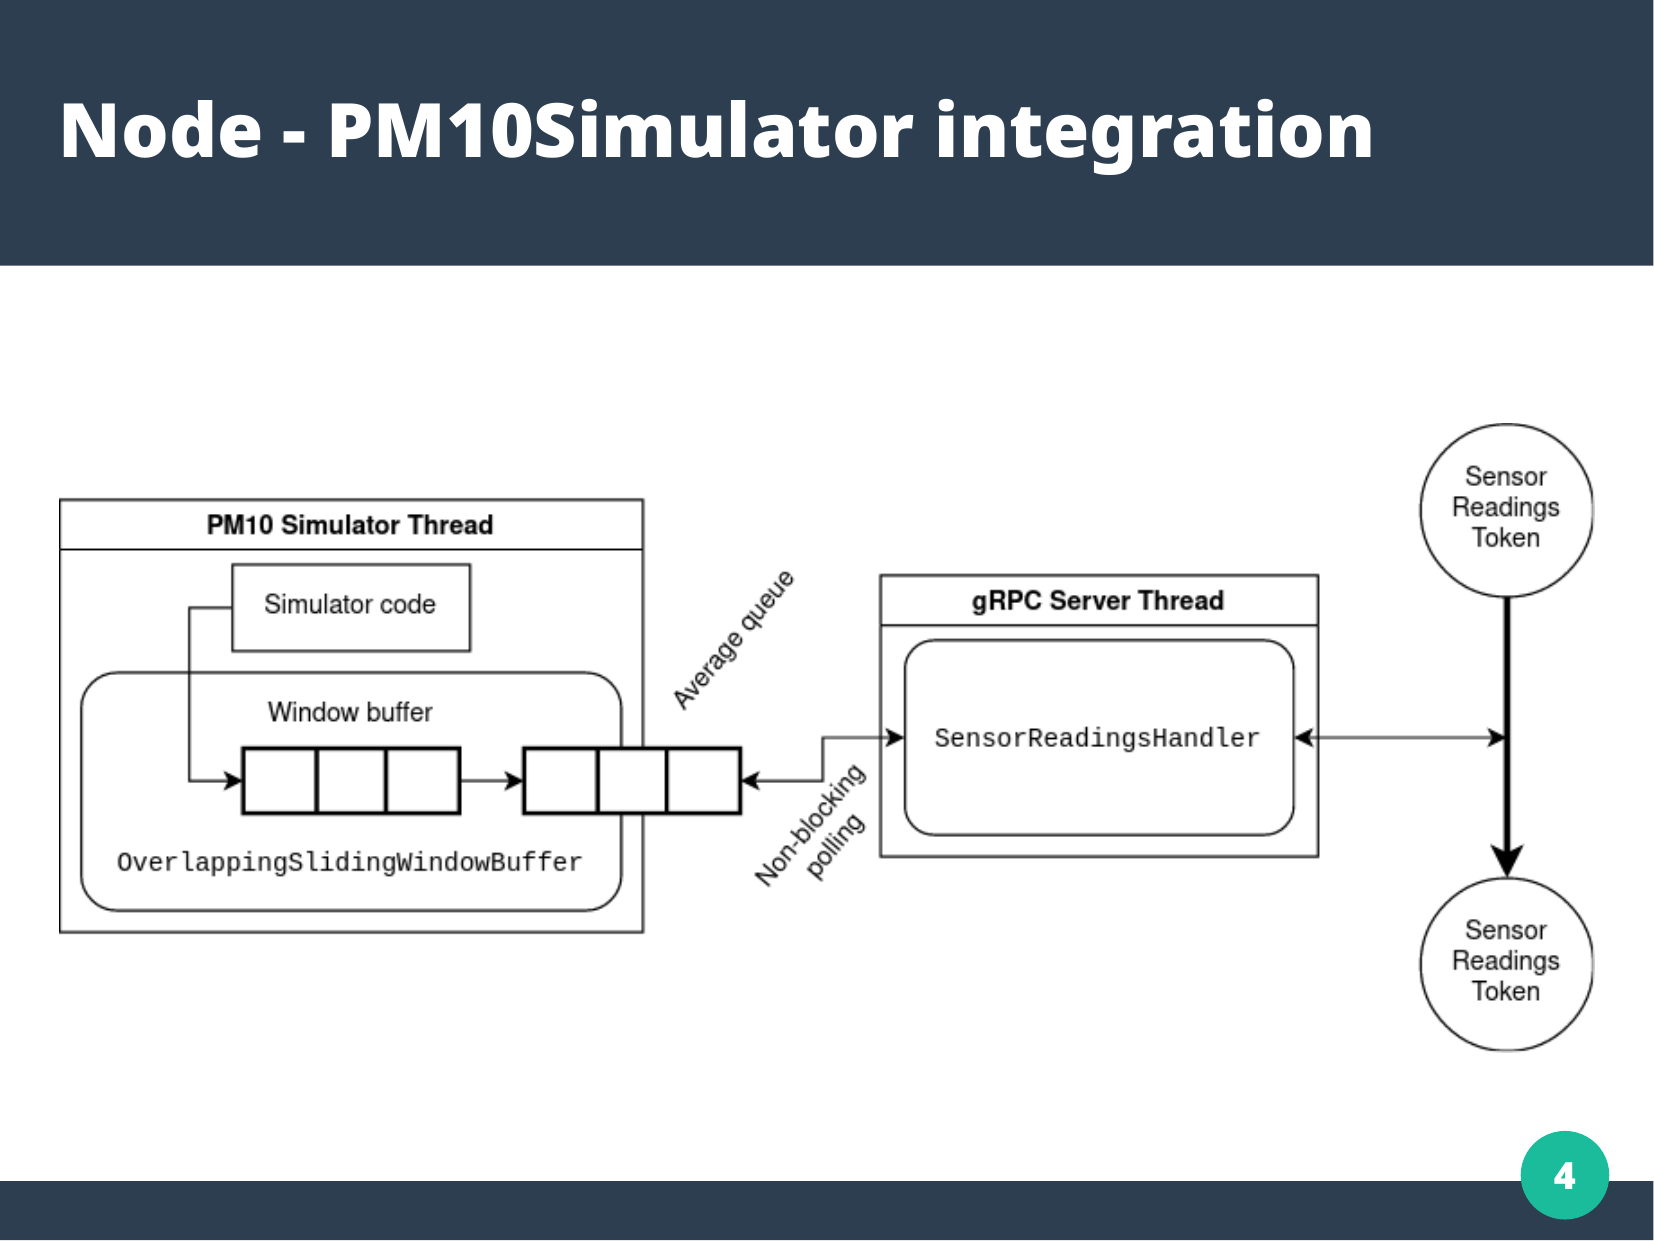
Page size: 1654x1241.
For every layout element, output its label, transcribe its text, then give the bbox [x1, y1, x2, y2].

picture [59, 423, 1595, 1053]
title Node - PM10Simulator integration [59, 49, 1595, 207]
